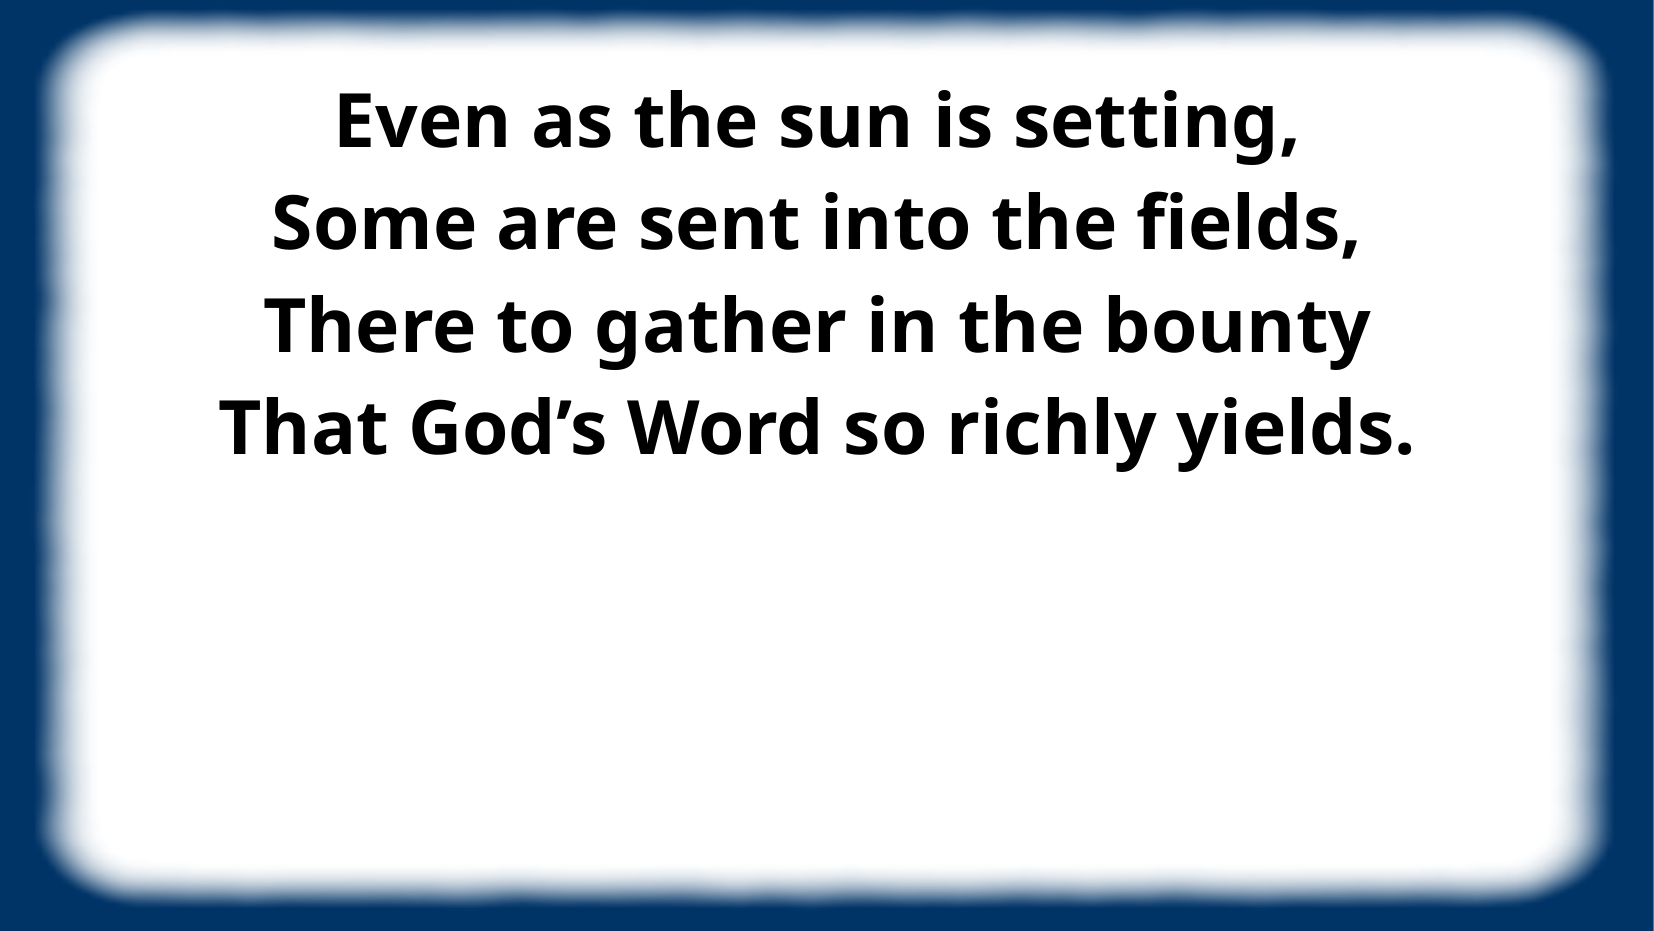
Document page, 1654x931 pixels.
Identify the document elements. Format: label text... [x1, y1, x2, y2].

picture [0, 0, 1654, 931]
text_box Even as the sun is setting, Some are sent into the fields, There to gather in the bounty That God’s Word so richly yields. [105, 60, 1531, 473]
